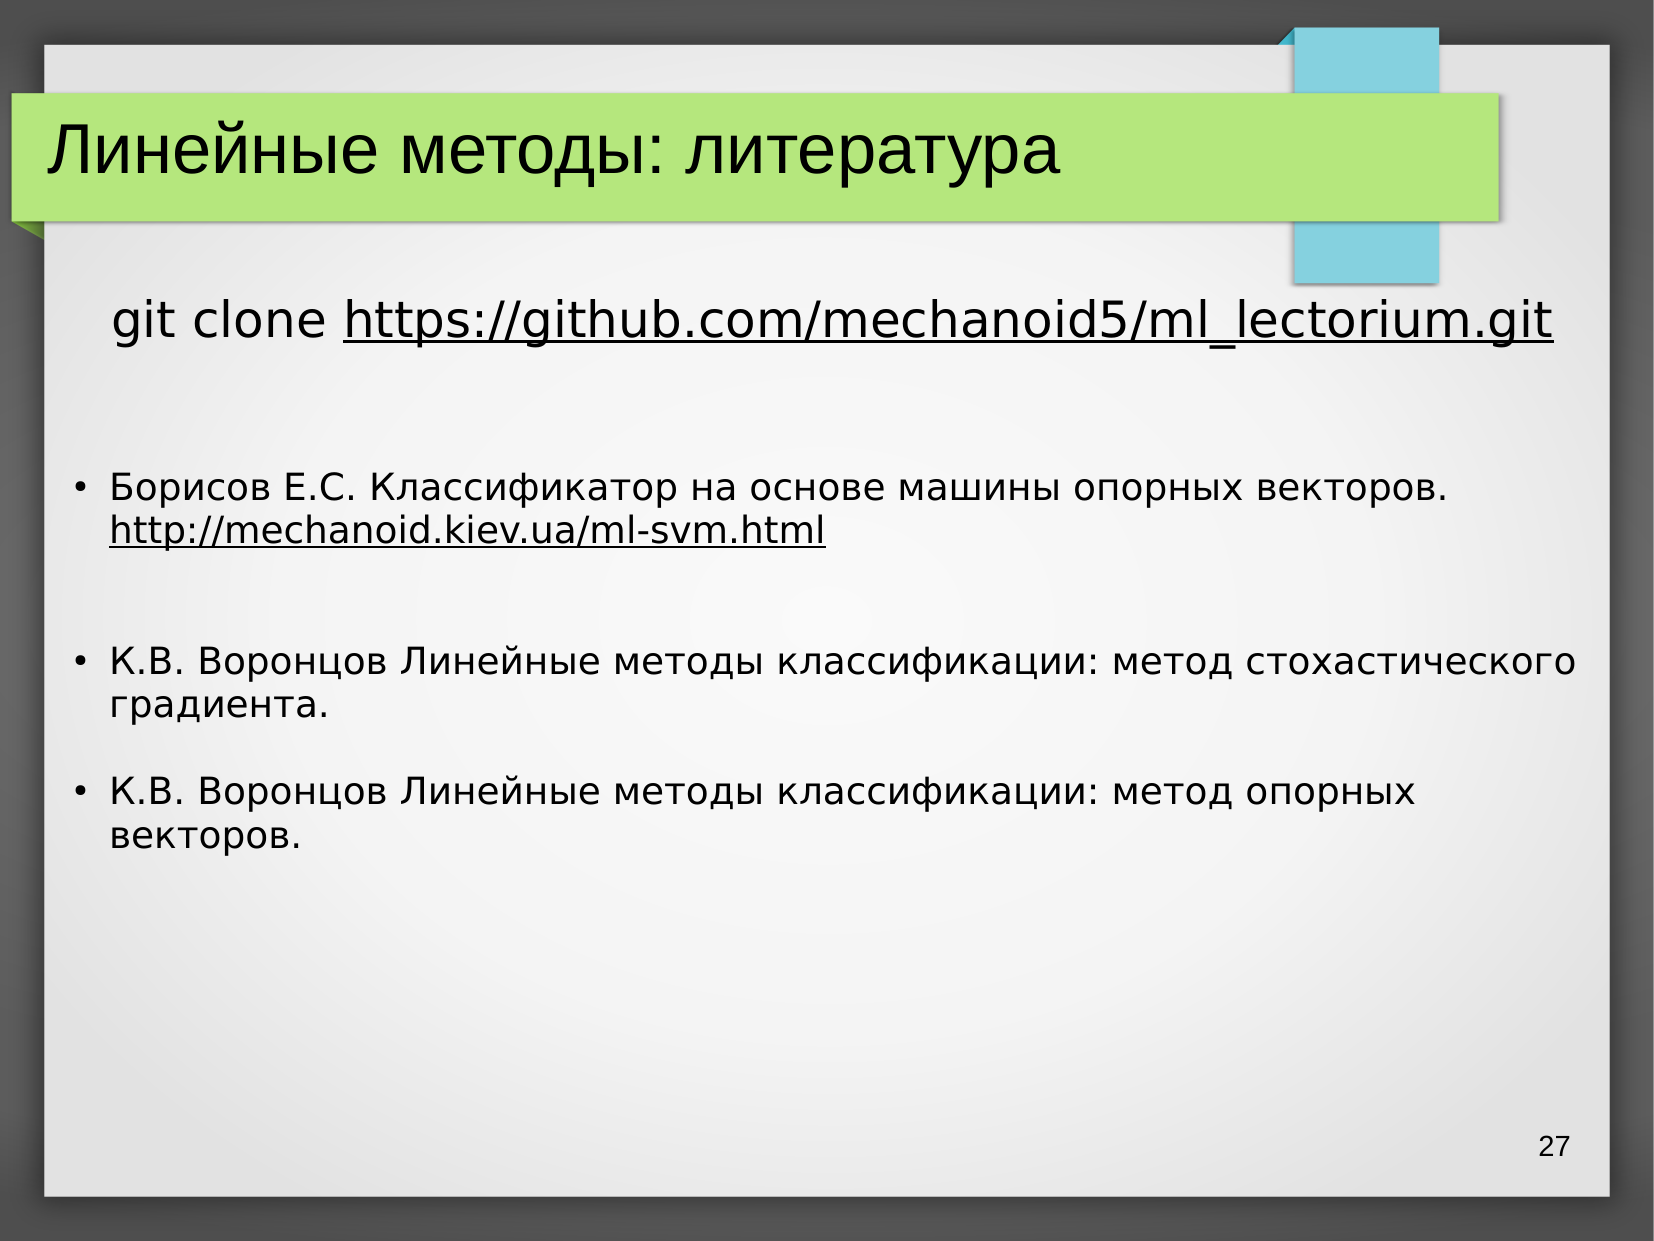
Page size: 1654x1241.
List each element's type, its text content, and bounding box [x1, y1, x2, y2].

picture [0, 0, 1654, 1241]
title Линейные методы: литература [47, 109, 1501, 190]
text_box git clone https://github.com/mechanoid5/ml_lectorium.git Борисов Е.С. Классификатор на основе машины опорных векторов. http://mechanoid.kiev.ua/ml-svm.html К.В. Воронцов Линейные методы классификации: метод стохастического градиента. К.В. Воронцов Линейные методы классификации: метод опорных векторов. [59, 283, 1607, 1134]
